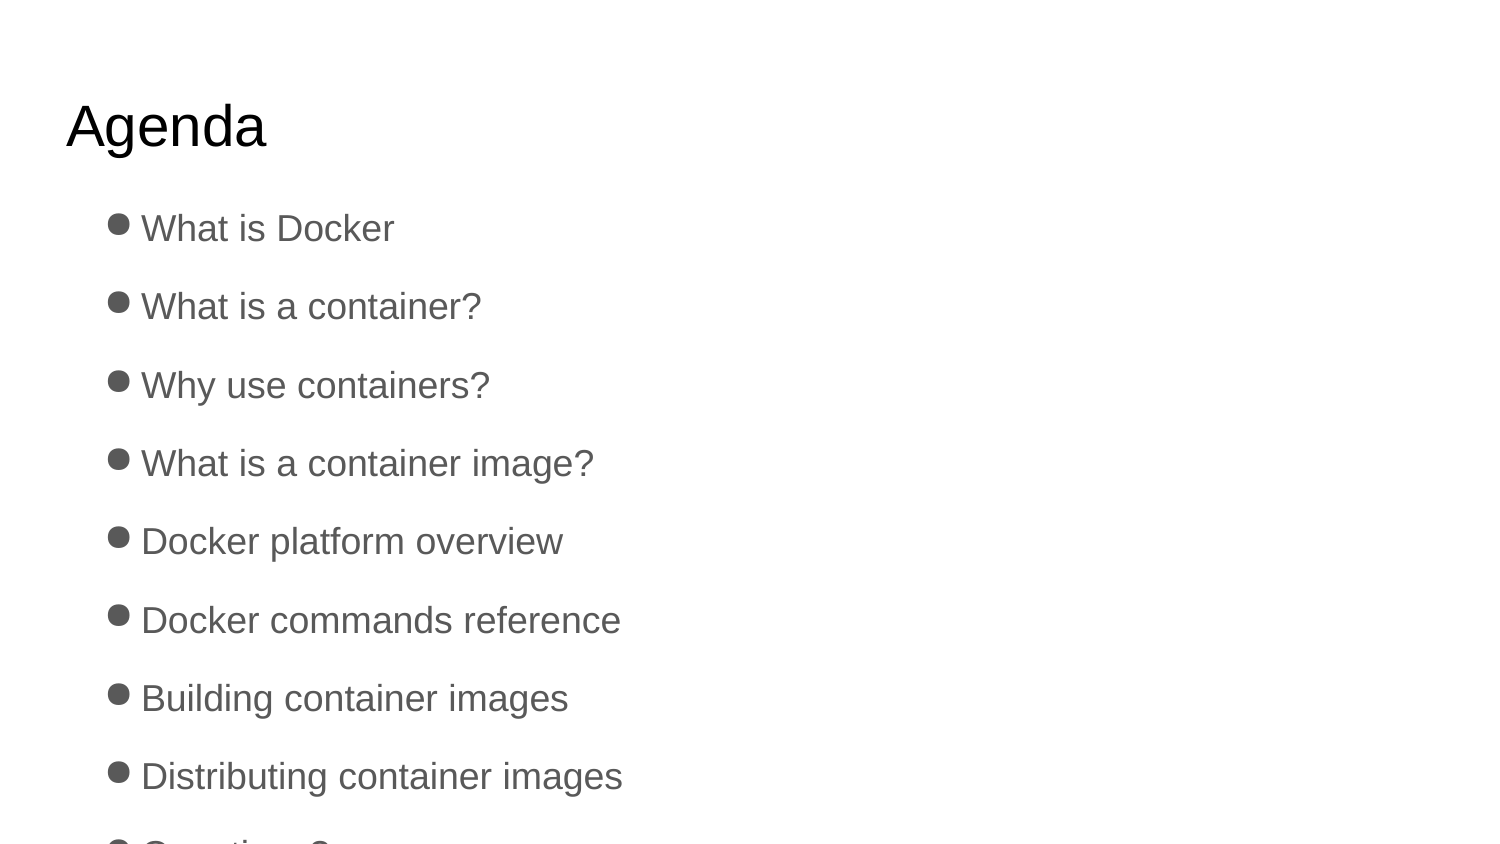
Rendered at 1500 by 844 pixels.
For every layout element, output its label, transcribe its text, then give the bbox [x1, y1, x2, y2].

title Agenda [51, 72, 1449, 167]
list What is Docker What is a container? Why use containers? What is a container image? Docker platform overview Docker commands reference Building container images Distributing container images Questions? Addendum [51, 189, 1449, 750]
